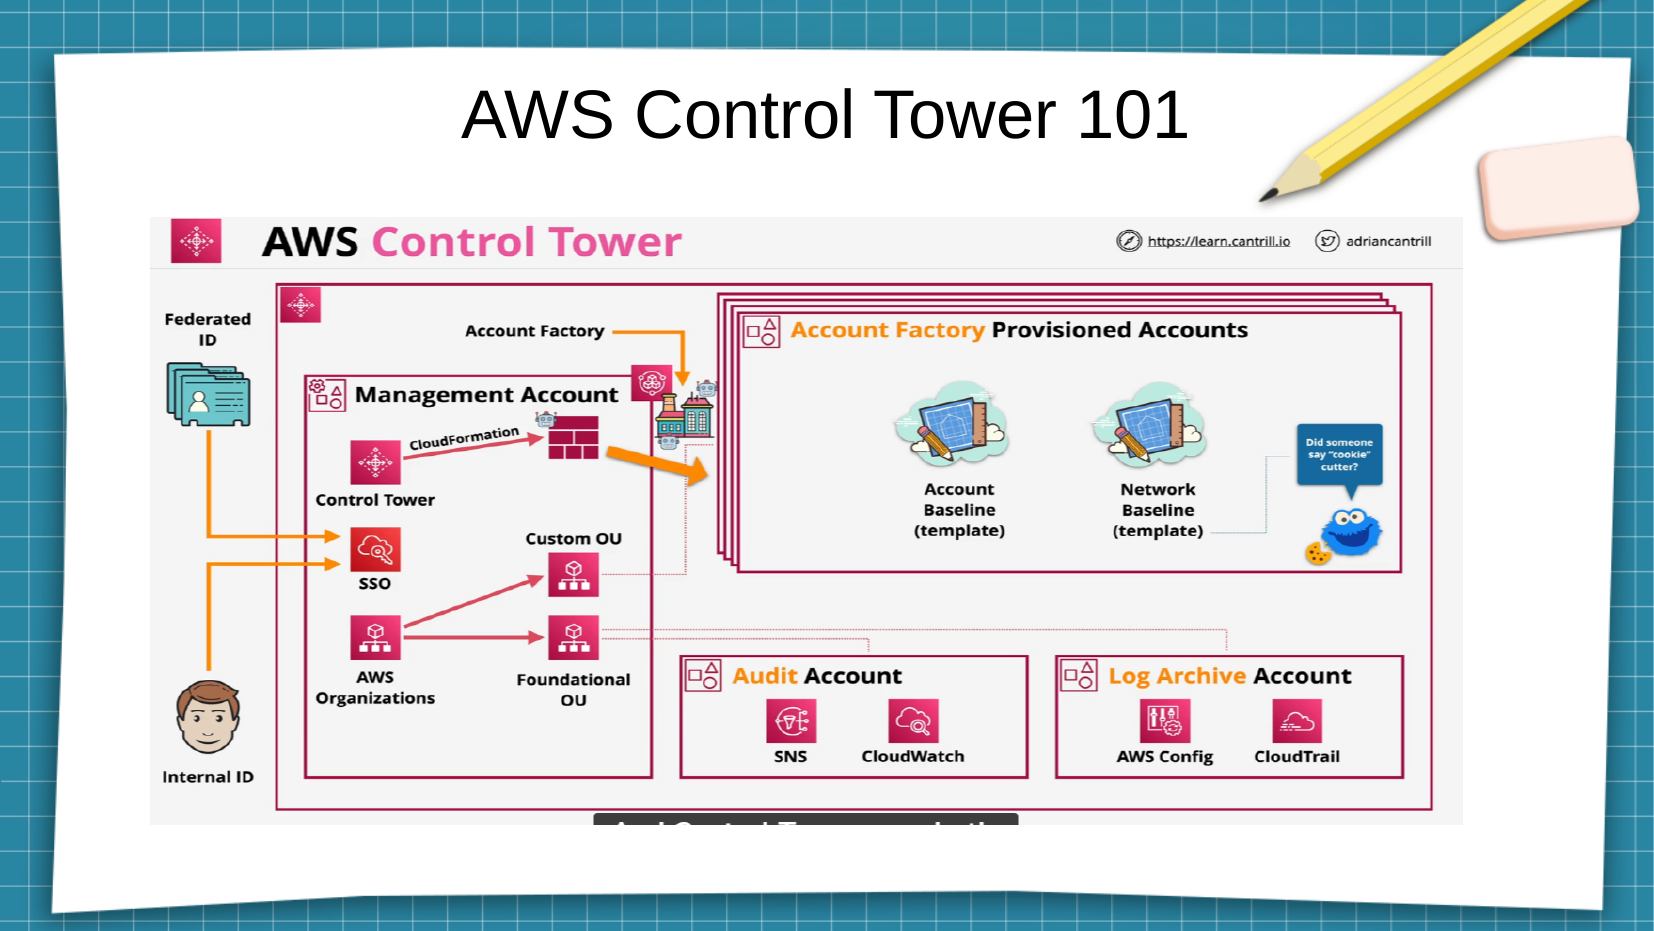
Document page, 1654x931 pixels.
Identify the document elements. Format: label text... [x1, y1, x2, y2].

picture [0, 0, 1654, 931]
title AWS Control Tower 101 [82, 37, 1571, 193]
